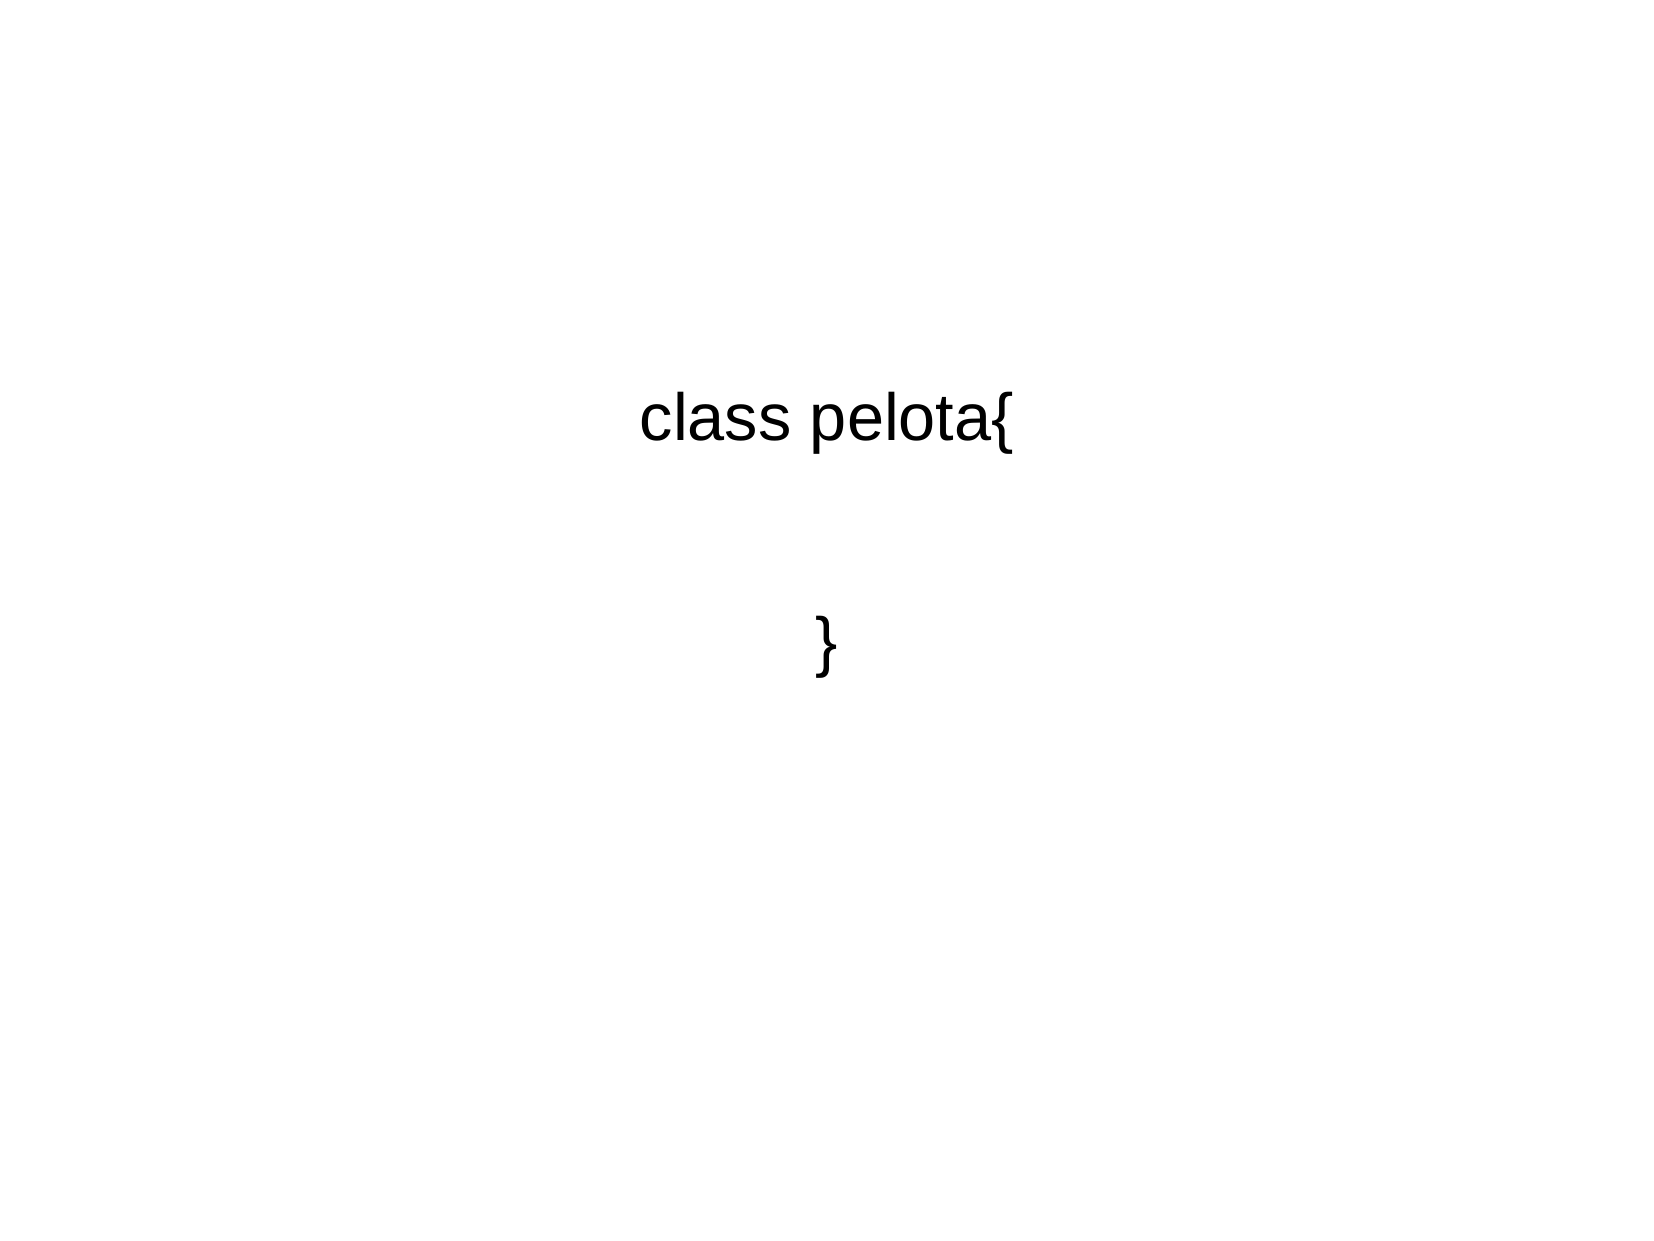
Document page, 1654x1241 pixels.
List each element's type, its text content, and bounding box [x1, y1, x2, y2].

subtitle class pelota{ } [82, 49, 1571, 1010]
